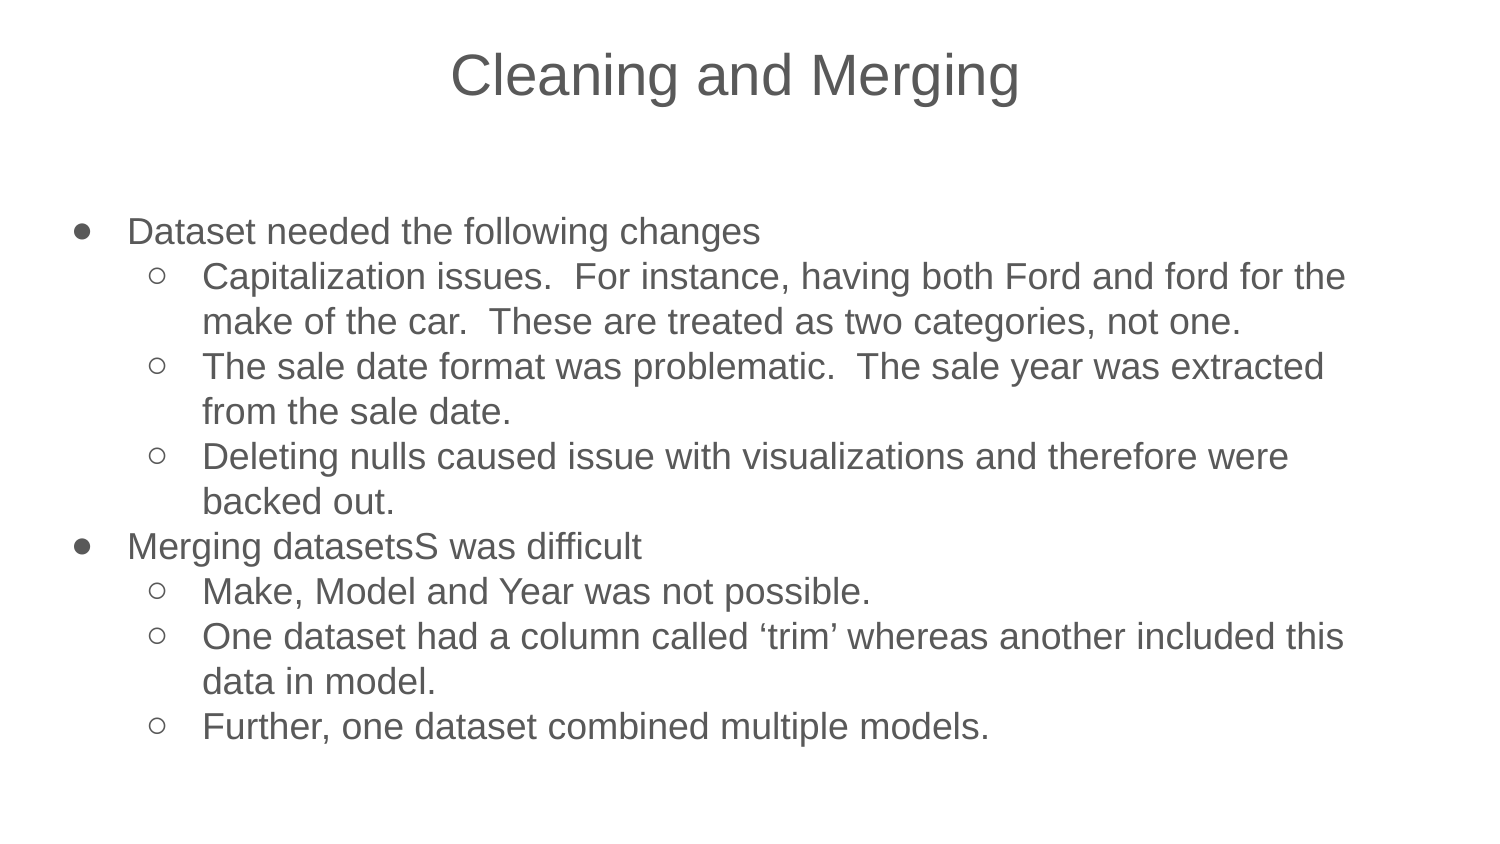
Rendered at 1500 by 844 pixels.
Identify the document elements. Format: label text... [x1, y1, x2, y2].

subtitle Cleaning and Merging [37, 22, 1435, 153]
text_box Dataset needed the following changes Capitalization issues. For instance, having both Ford and ford for the make of the car. These are treated as two categories, not one. The sale date format was problematic. The sale year was extracted from the sale date. Deleting nulls caused issue with visualizations and therefore were backed out. Merging datasetsS was difficult Make, Model and Year was not possible. One dataset had a column called ‘trim’ whereas another included this data in model. Further, one dataset combined multiple models. [37, 191, 1422, 819]
